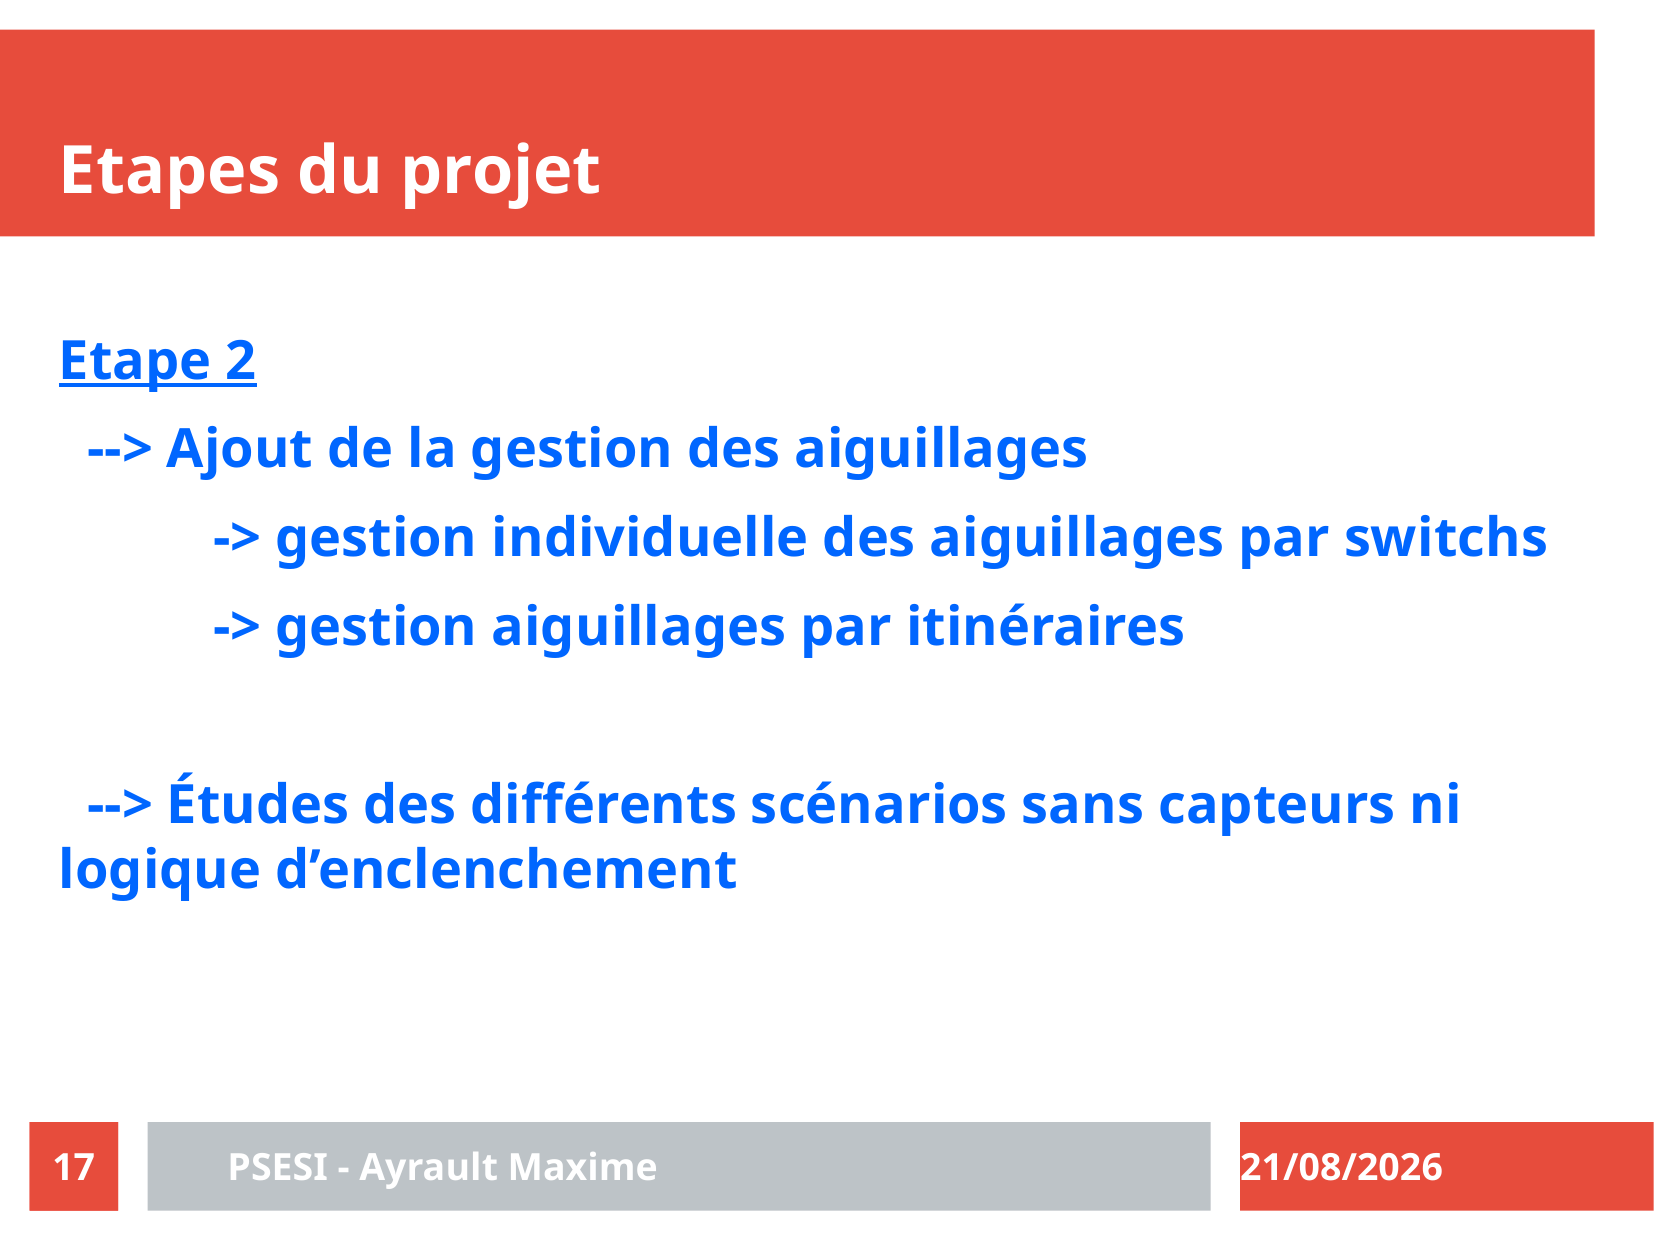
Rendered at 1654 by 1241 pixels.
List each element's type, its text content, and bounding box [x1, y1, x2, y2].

text_box PSESI - Ayrault Maxime [177, 1122, 709, 1211]
text_box [29, 1122, 119, 1211]
text_box 2017/3/6 [1240, 1122, 1625, 1211]
list Etape 2 --> Ajout de la gestion des aiguillages -> gestion individuelle des aiguillages par switchs -> gestion aiguillages par itinéraires --> Études des différents scénarios sans capteurs ni logique d’enclenchement [59, 324, 1565, 1093]
title Etapes du projet [59, 59, 1595, 207]
